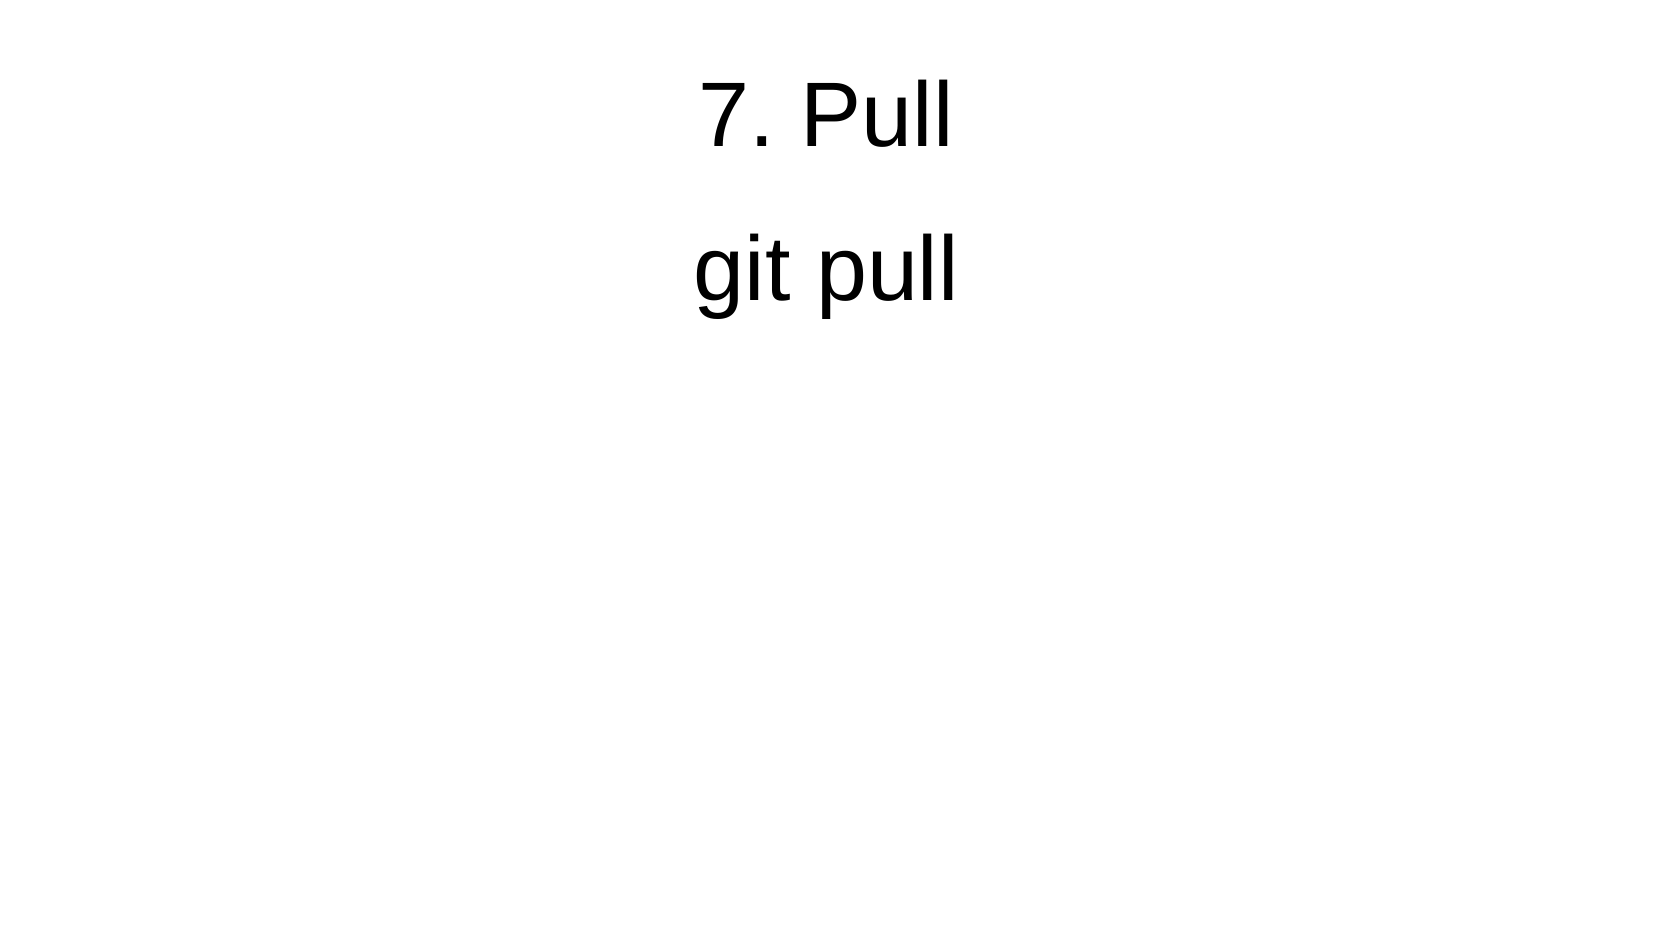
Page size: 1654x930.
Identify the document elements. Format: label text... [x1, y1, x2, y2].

title git pull [82, 165, 1571, 371]
title 7. Pull [82, 12, 1571, 165]
